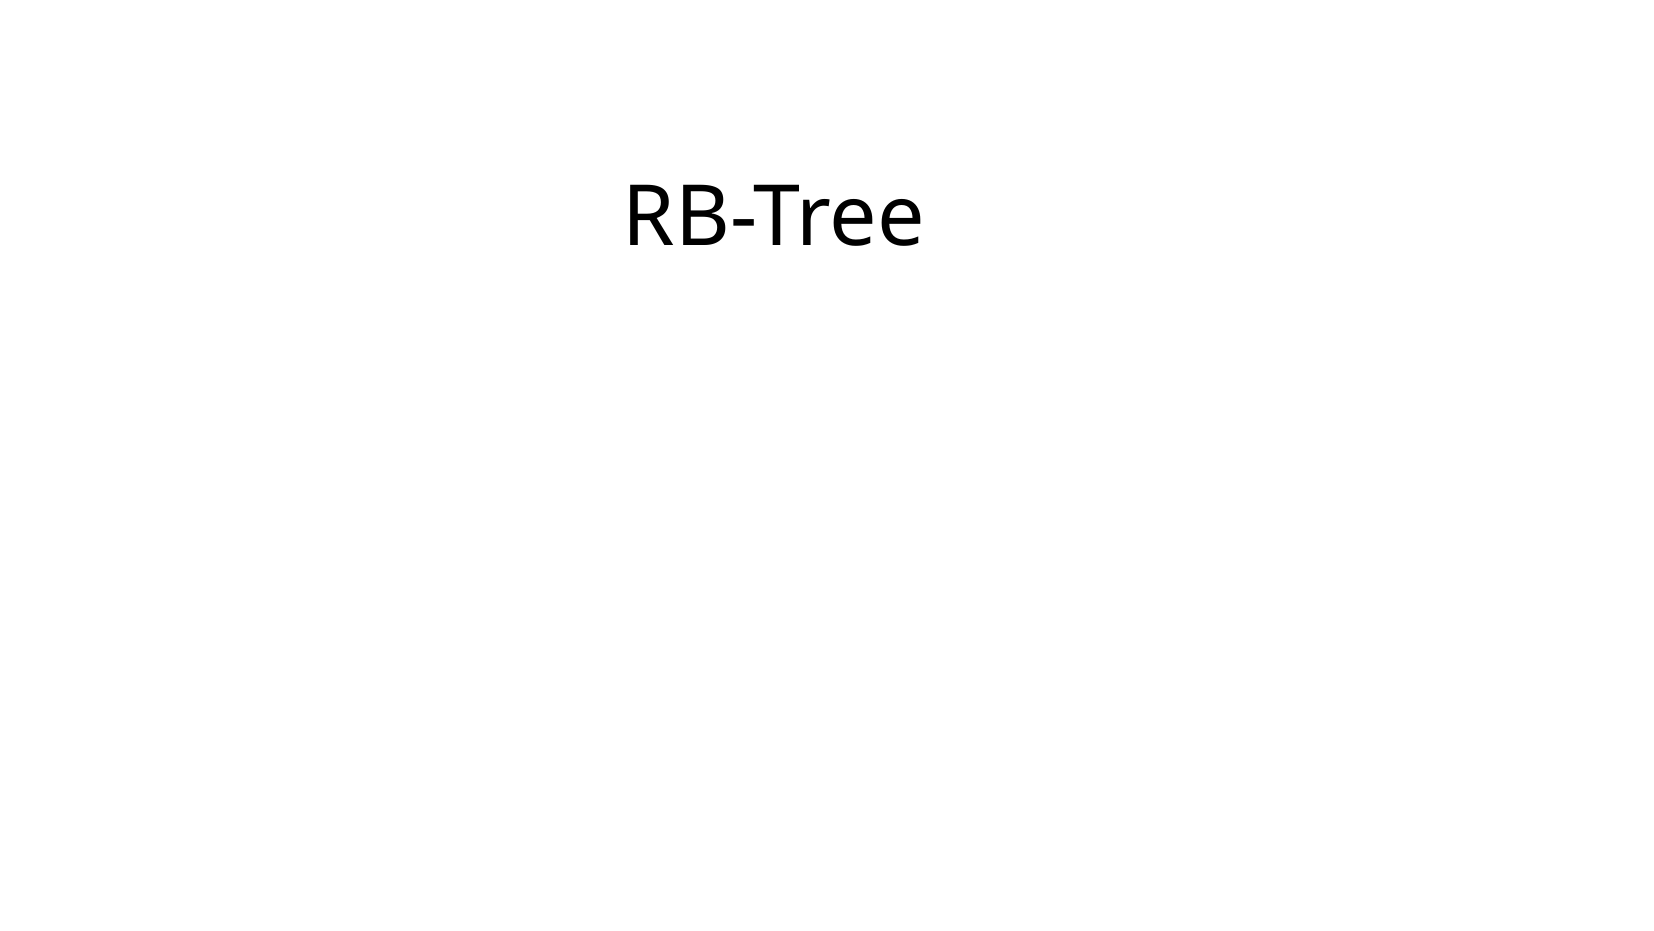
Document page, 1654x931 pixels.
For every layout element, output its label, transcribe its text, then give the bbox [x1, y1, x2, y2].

title RB-Tree [30, 135, 1519, 291]
